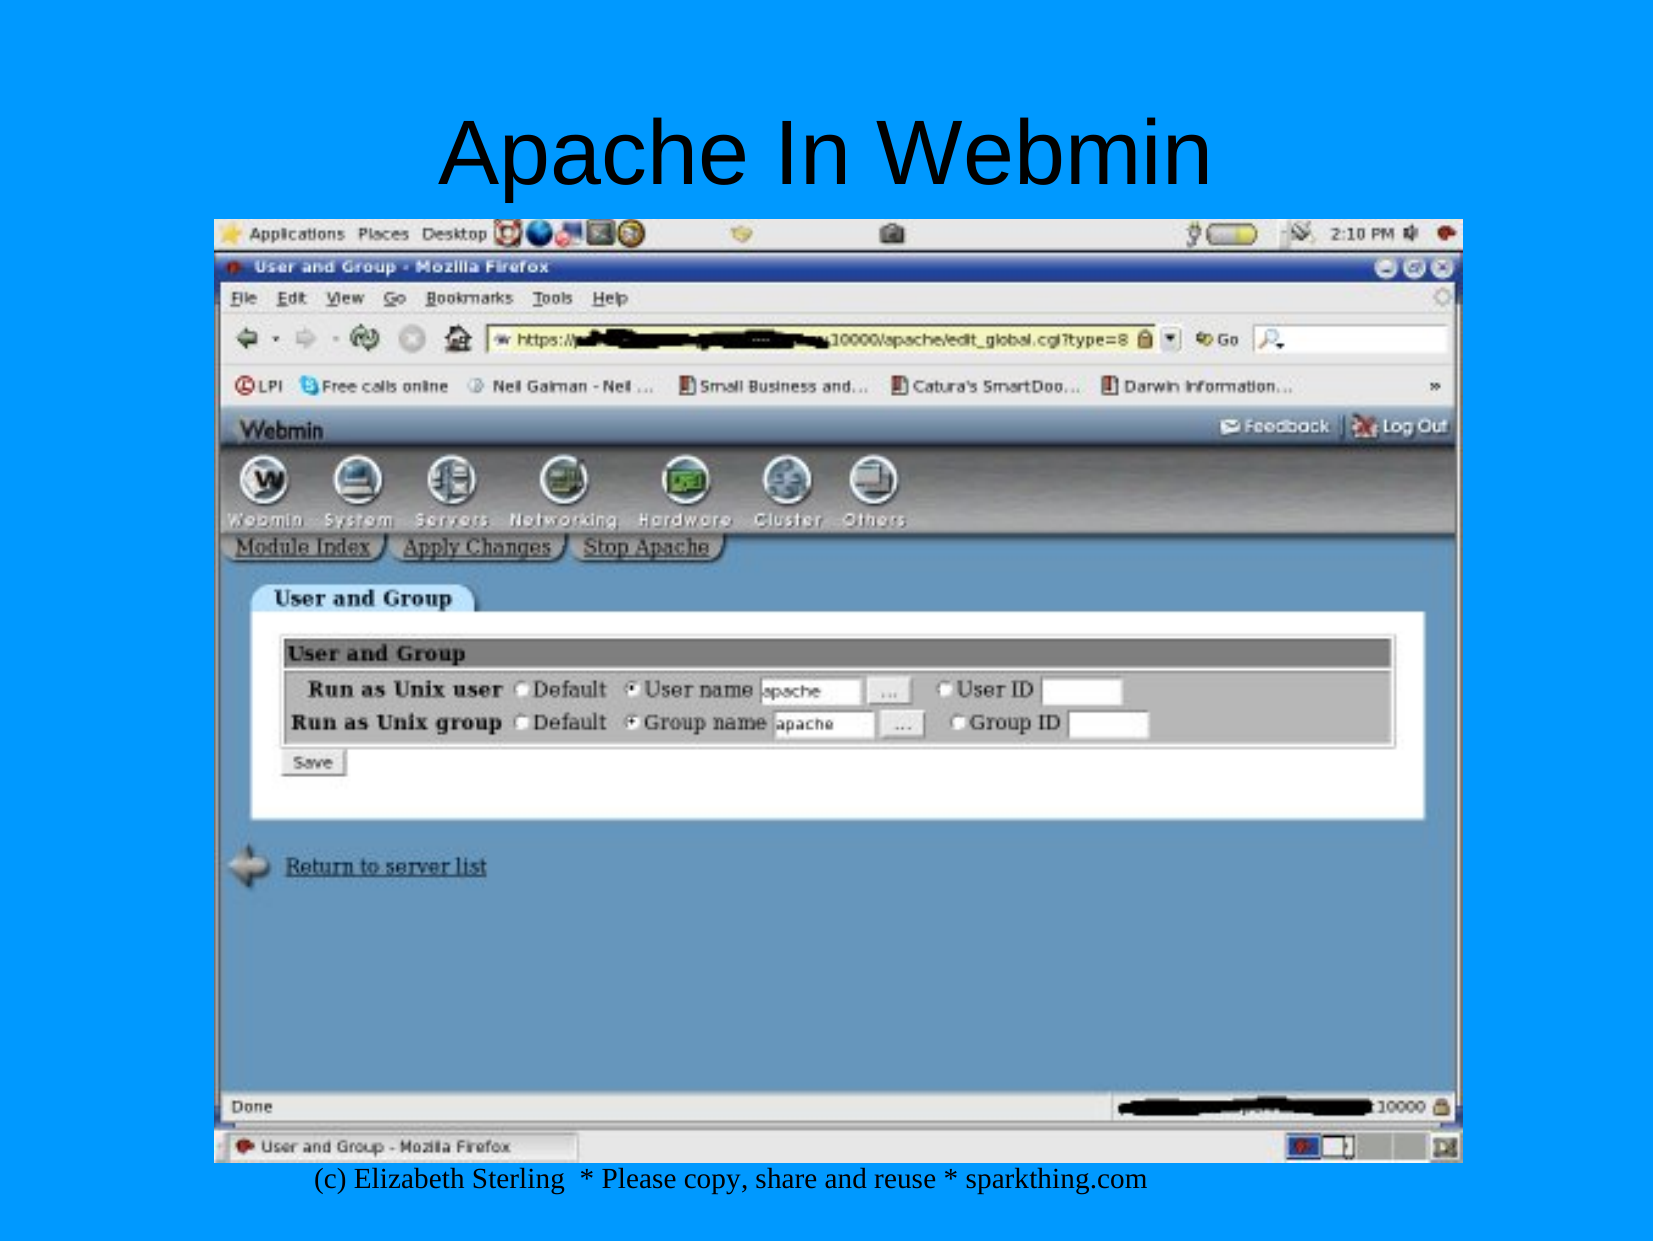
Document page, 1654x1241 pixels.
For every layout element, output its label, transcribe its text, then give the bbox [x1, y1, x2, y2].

picture [214, 219, 1463, 1163]
title Apache In Webmin [82, 49, 1571, 257]
